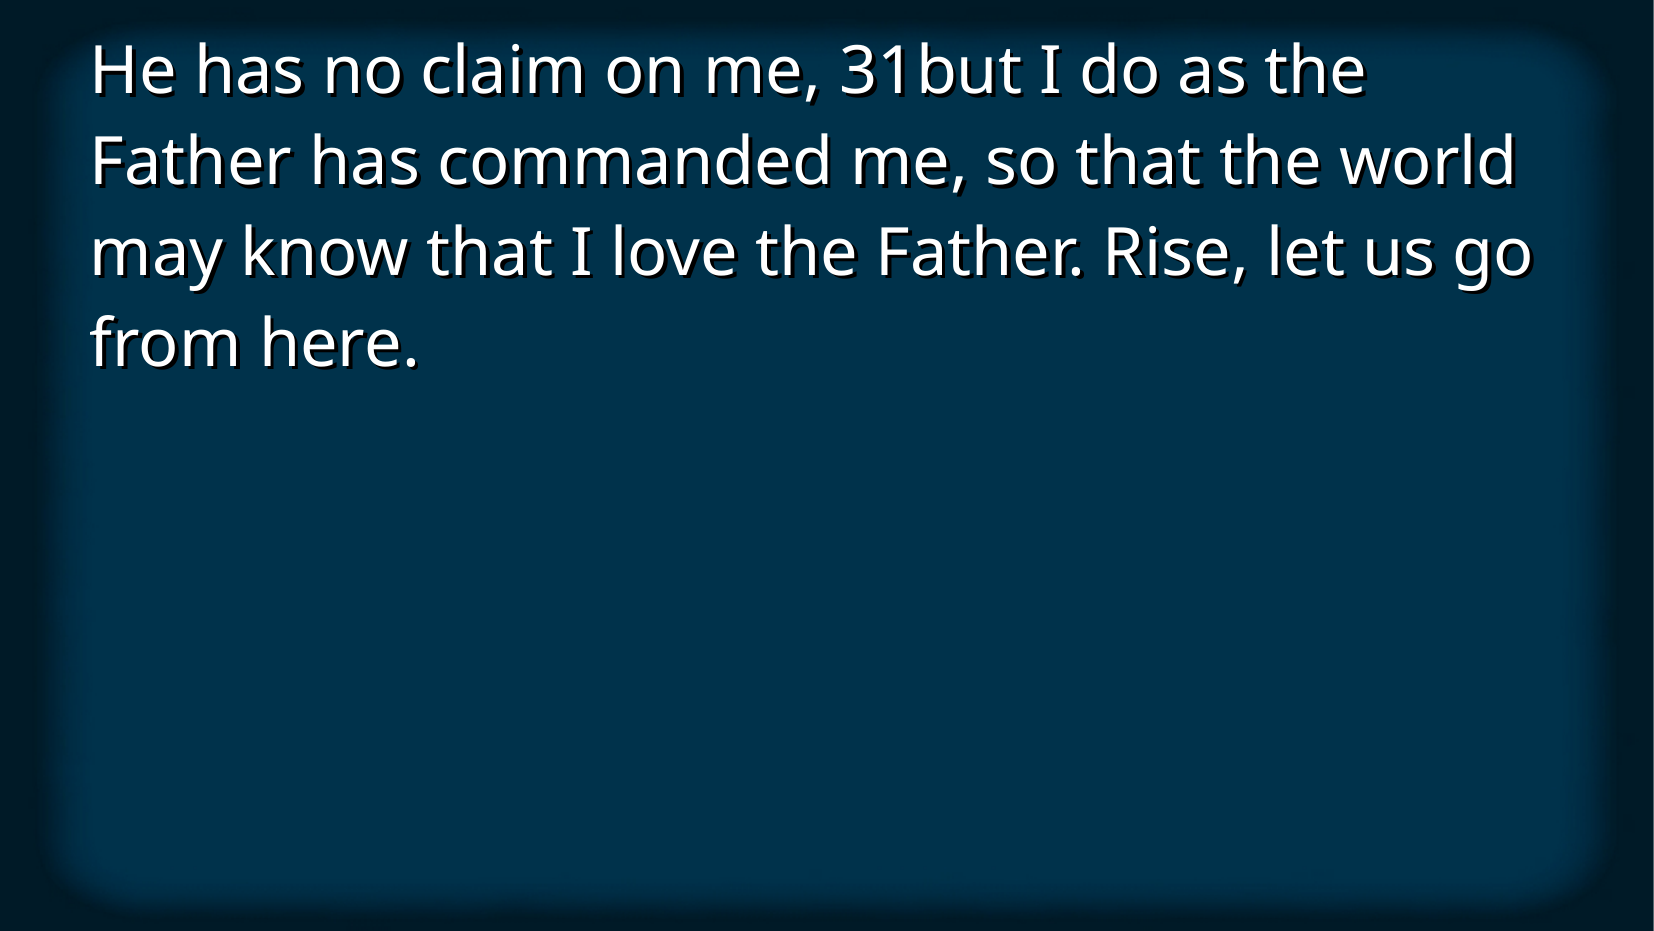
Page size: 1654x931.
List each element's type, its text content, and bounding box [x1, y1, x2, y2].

picture [0, 0, 1654, 931]
text_box He has no claim on me, 31but I do as the Father has commanded me, so that the world may know that I love the Father. Rise, let us go from here. [75, 15, 1576, 331]
